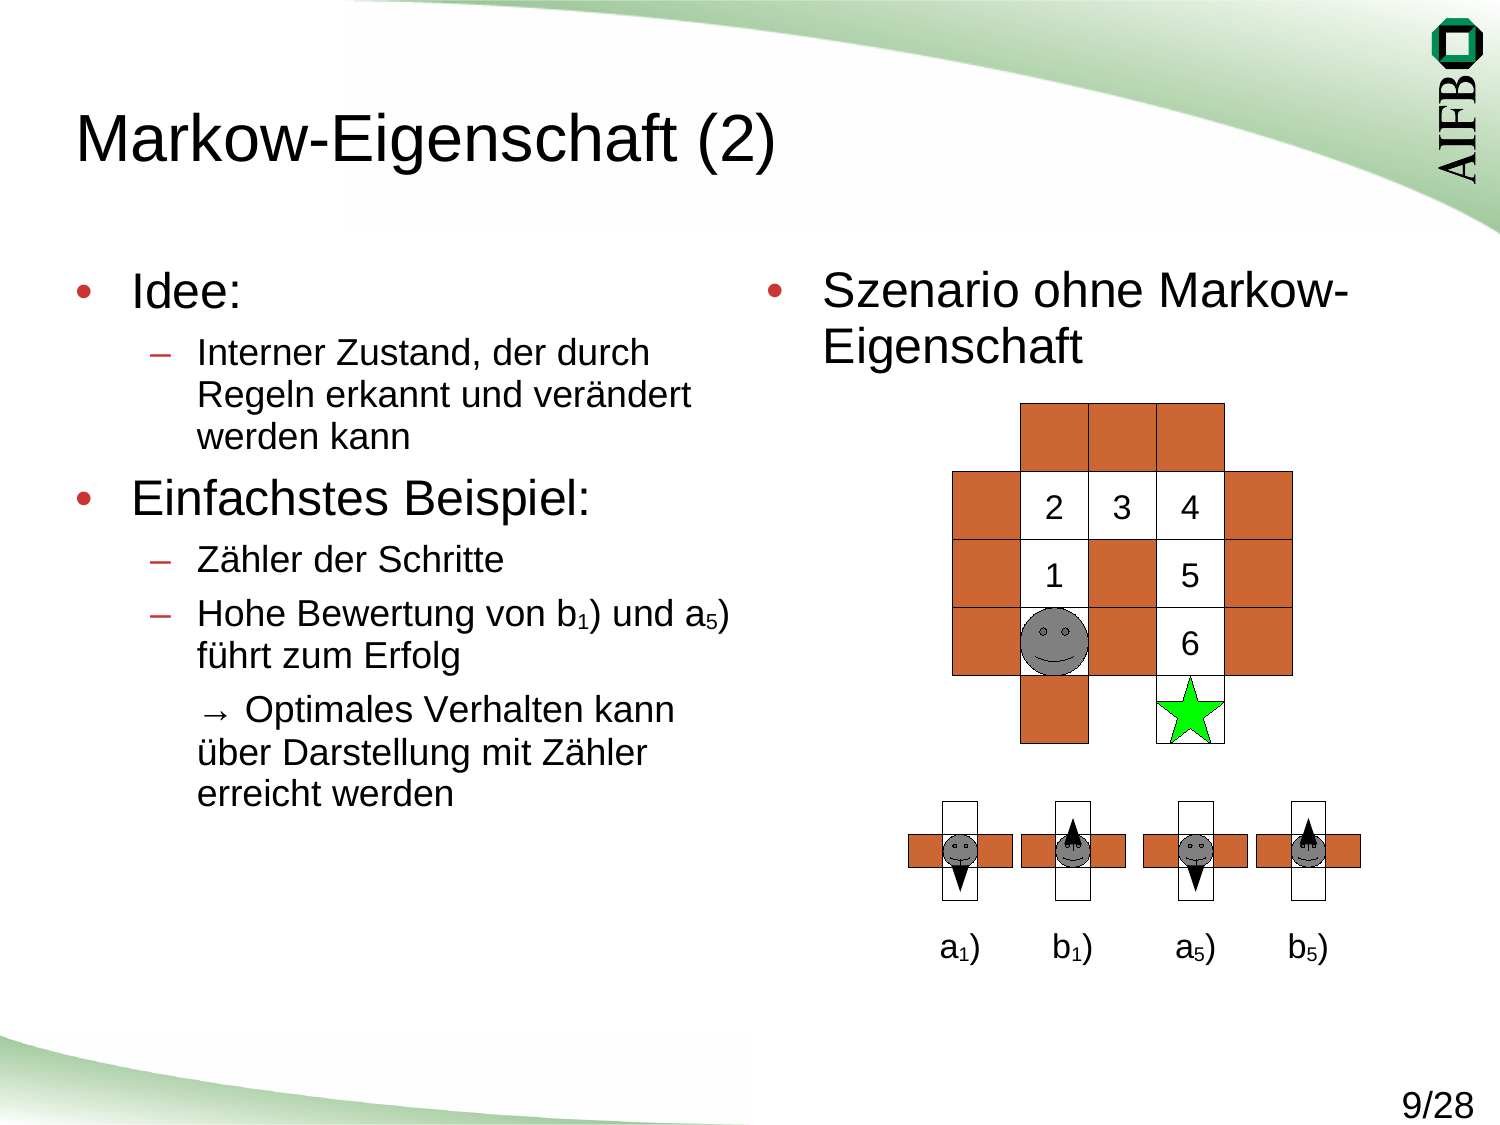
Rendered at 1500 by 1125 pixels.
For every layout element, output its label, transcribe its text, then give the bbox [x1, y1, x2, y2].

text_box b1) [1055, 867, 1091, 901]
text_box [1143, 801, 1248, 868]
text_box a5) [1178, 867, 1214, 901]
text_box 2 [1021, 472, 1088, 539]
text_box 4 [1156, 471, 1225, 540]
list Szenario ohne Markow-Eigenschaft [766, 263, 1426, 993]
text_box [1021, 801, 1126, 868]
title Markow-Eigenschaft (2) [75, 51, 1425, 226]
text_box [1256, 801, 1361, 868]
picture [345, 0, 1500, 234]
list Idee: Interner Zustand, der durch Regeln erkannt und verändert werden kann Einfachstes Beispiel: Zähler der Schritte Hohe Bewertung von b1) und a5) führt zum Erfolg → Optimales Verhalten kann über Darstellung mit Zähler erreicht werden [75, 263, 734, 828]
picture [0, 1035, 751, 1125]
text_box 3 [1088, 472, 1156, 539]
text_box 5 [1156, 540, 1225, 608]
text_box a1) [942, 867, 978, 901]
text_box [908, 801, 1013, 868]
text_box 1 [1021, 539, 1088, 607]
text_box 6 [1156, 608, 1225, 676]
text_box [952, 403, 1293, 744]
text_box b5) [1291, 867, 1326, 901]
